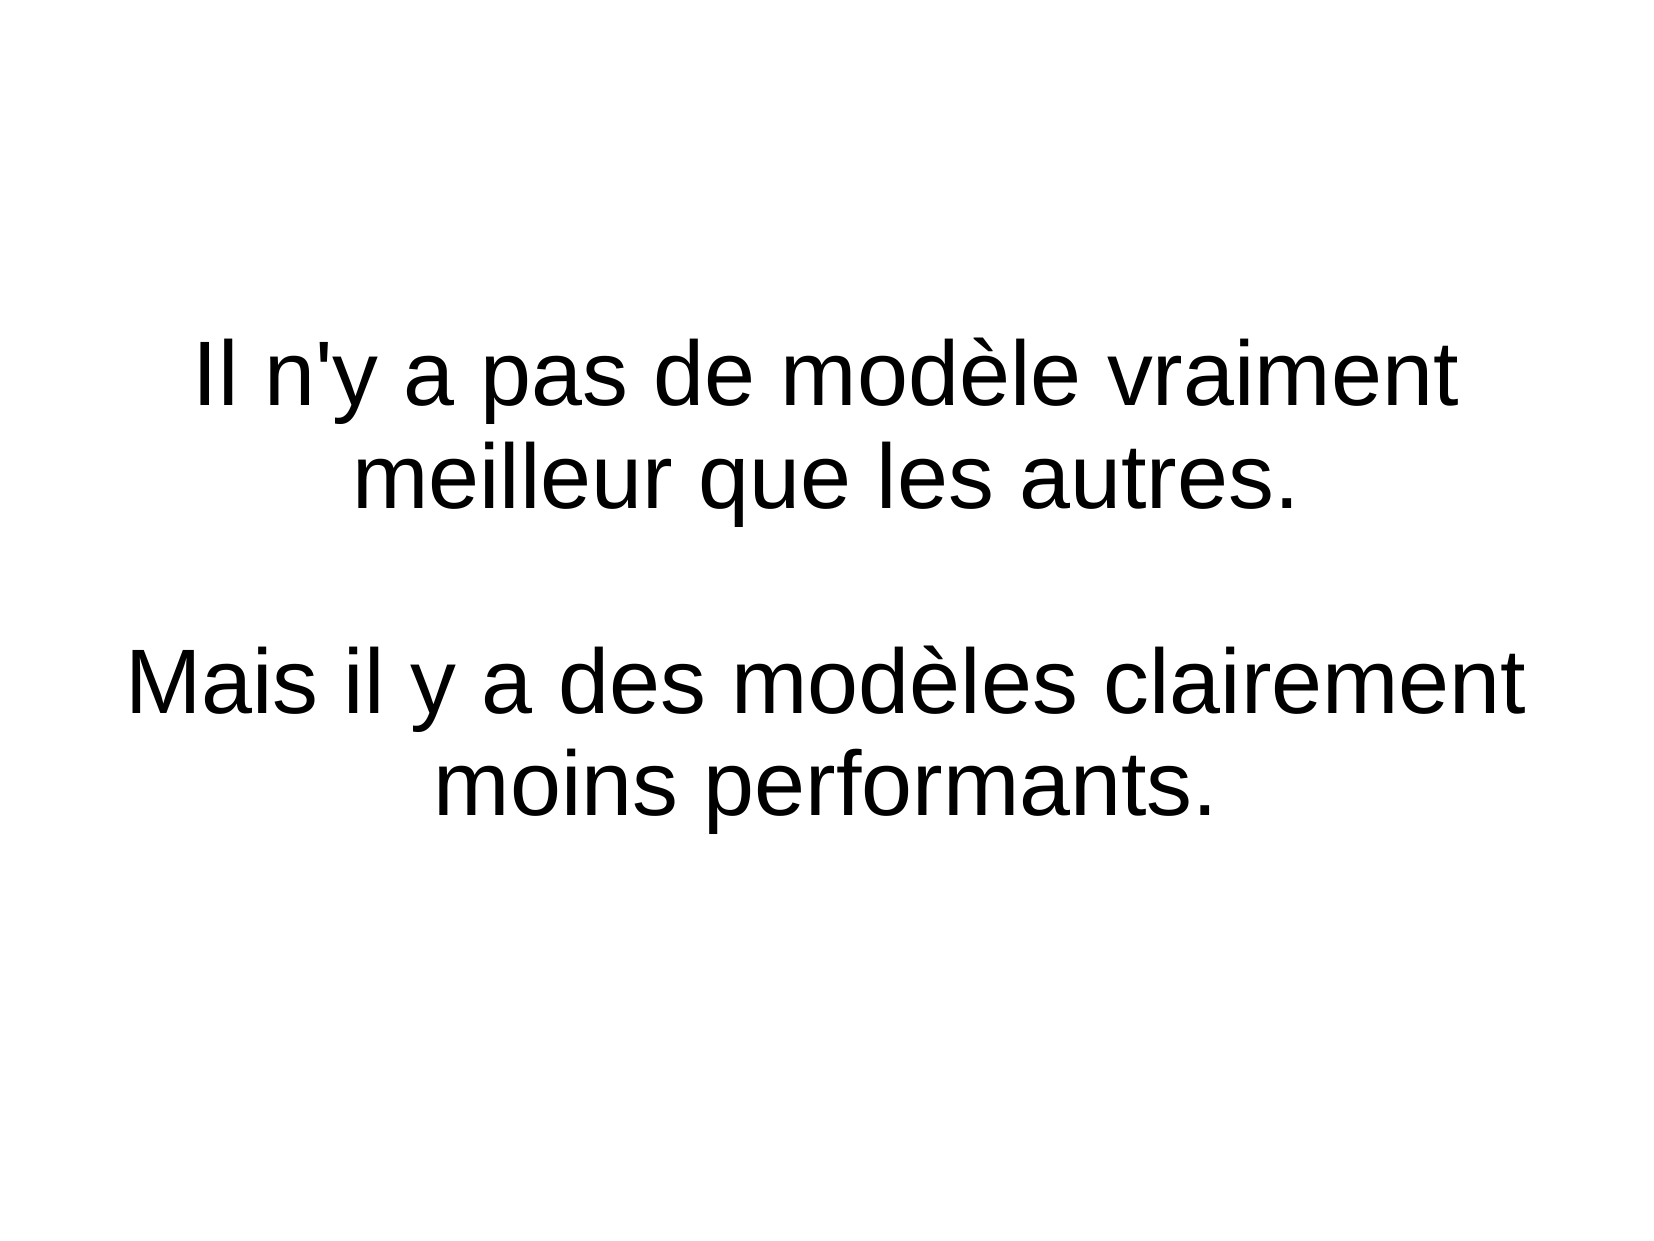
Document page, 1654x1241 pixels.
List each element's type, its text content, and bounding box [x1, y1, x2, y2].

subtitle Il n'y a pas de modèle vraiment meilleur que les autres. Mais il y a des modèles clairement moins performants. [82, 49, 1571, 1109]
